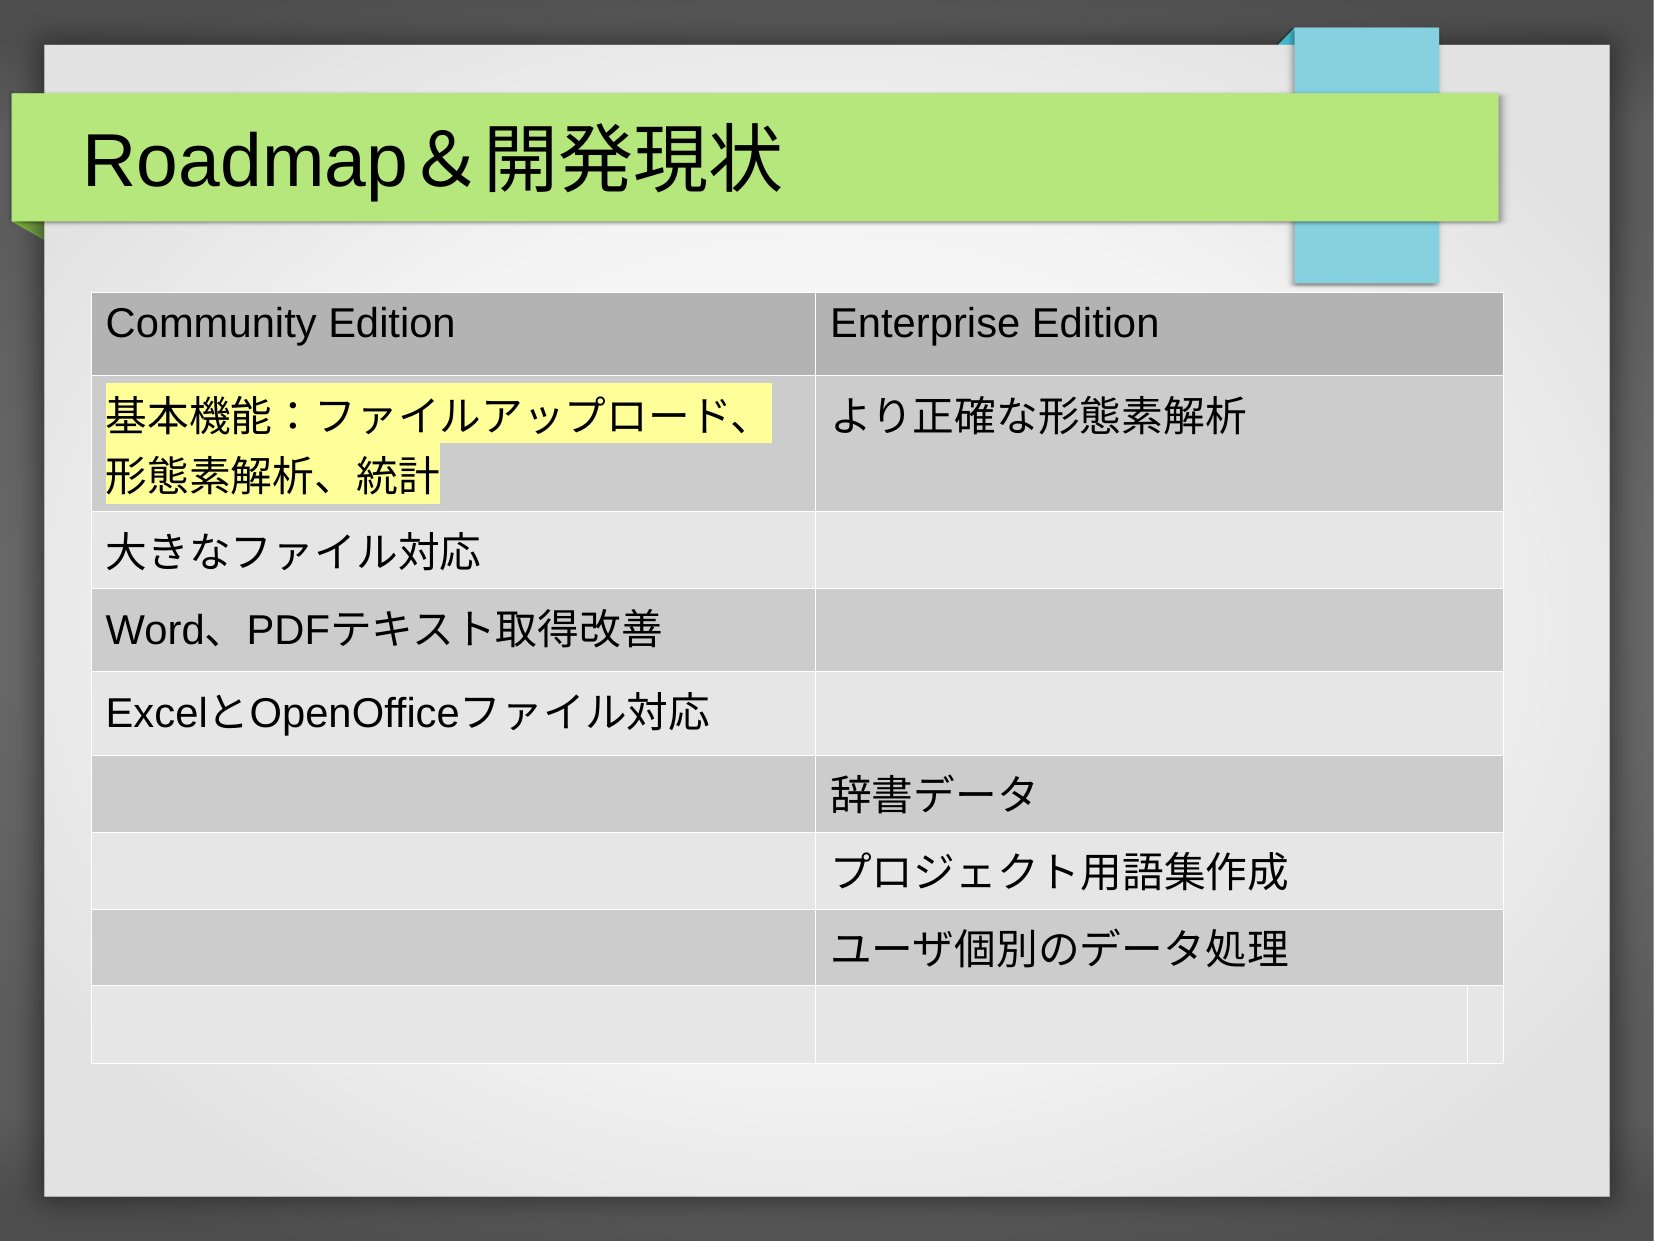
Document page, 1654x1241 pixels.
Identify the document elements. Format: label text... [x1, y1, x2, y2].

table_cell 大きなファイル対応 [92, 512, 815, 588]
table_cell [92, 833, 815, 909]
table_cell [92, 910, 815, 985]
table_cell [816, 512, 1503, 588]
title Roadmap＆開発現状 [82, 94, 1264, 213]
table_cell [816, 986, 1467, 1063]
table_header Enterprise Edition [816, 293, 1503, 375]
picture [0, 0, 1654, 1241]
table_cell プロジェクト用語集作成 [816, 833, 1503, 909]
table_cell ExcelとOpenOfficeファイル対応 [92, 672, 815, 755]
table_cell [816, 589, 1503, 671]
table_cell Word、PDFテキスト取得改善 [92, 589, 815, 671]
table_cell [816, 672, 1503, 755]
table_cell [1468, 986, 1503, 1063]
table_cell ユーザ個別のデータ処理 [816, 910, 1503, 985]
table_header Community Edition [92, 293, 815, 375]
table_cell 基本機能：ファイルアップロード、形態素解析、統計 [92, 376, 815, 511]
table_cell [92, 756, 815, 832]
table_cell [92, 986, 815, 1063]
table_cell 辞書データ [816, 756, 1503, 832]
table_cell より正確な形態素解析 [816, 376, 1503, 511]
